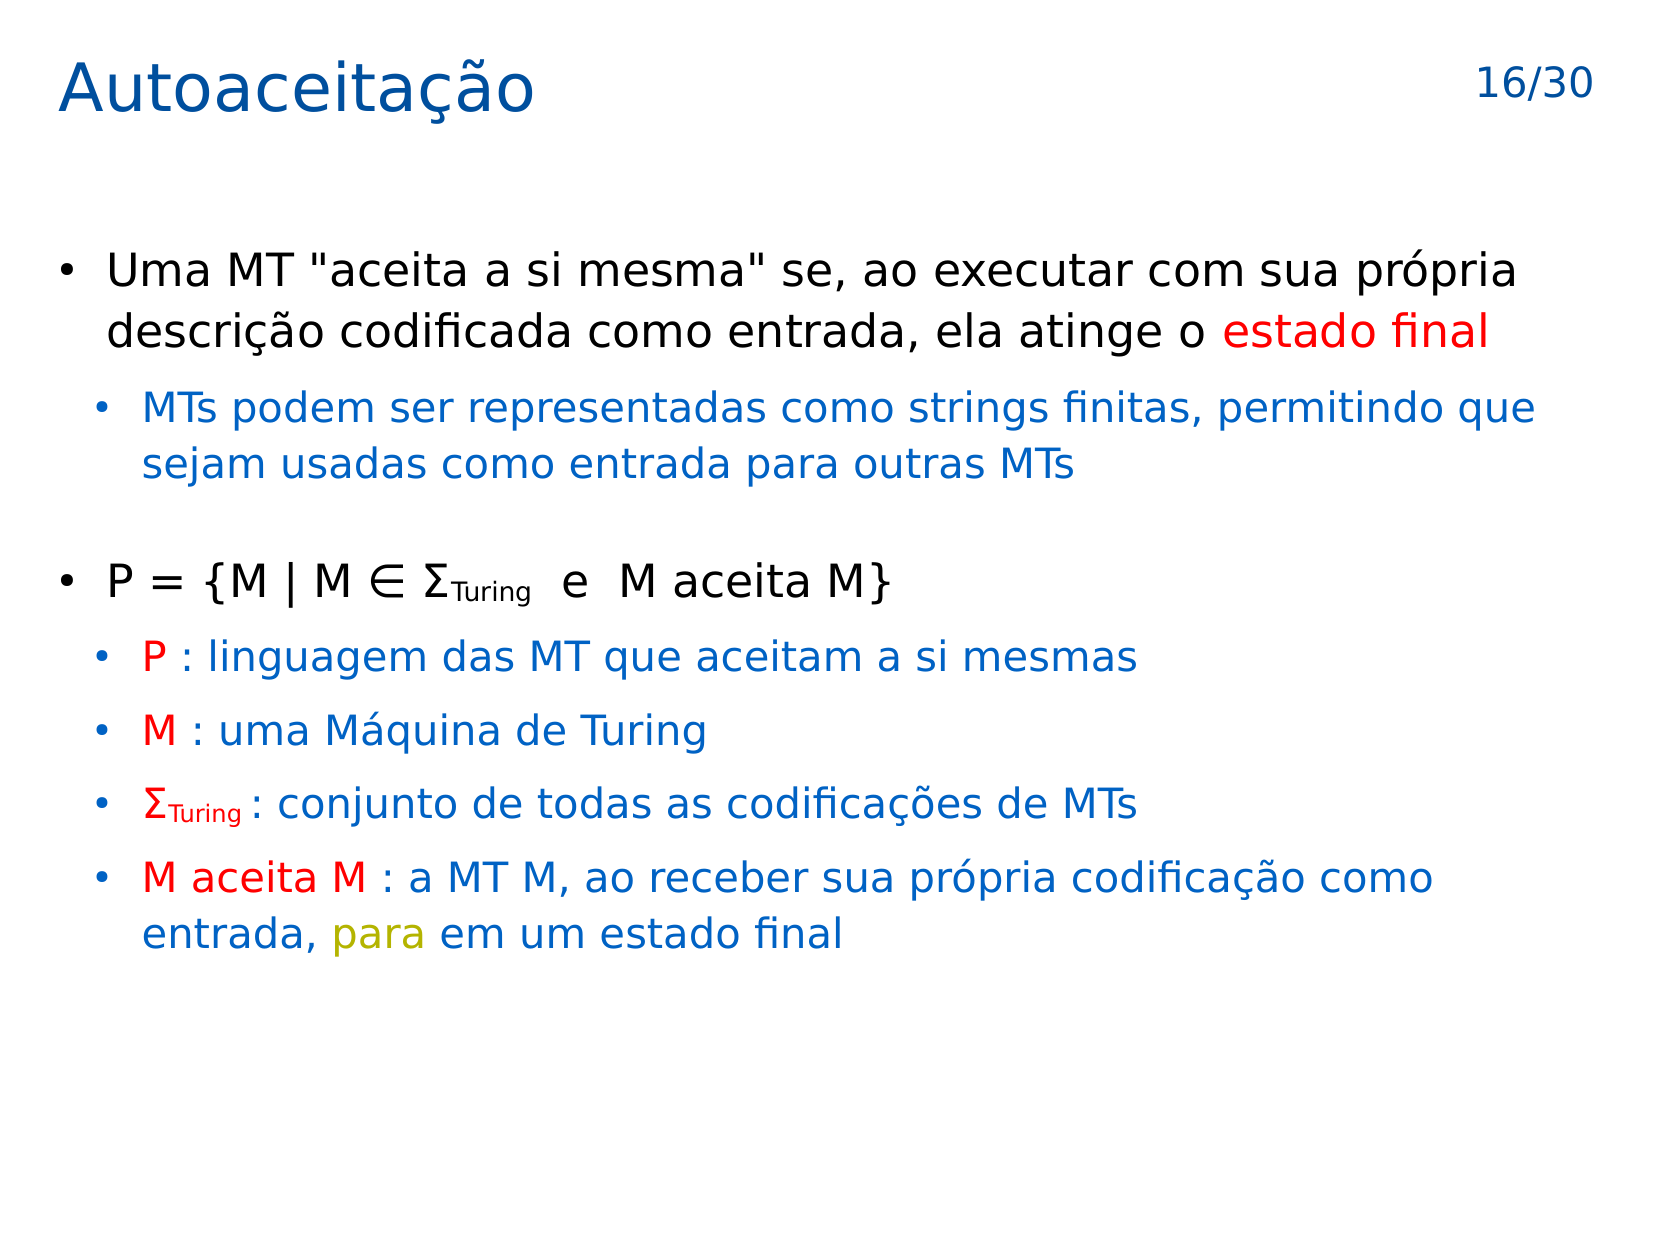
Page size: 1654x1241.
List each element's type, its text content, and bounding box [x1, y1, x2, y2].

title Autoaceitação [59, 29, 1625, 148]
list Uma MT "aceita a si mesma" se, ao executar com sua própria descrição codificada como entrada, ela atinge o estado final MTs podem ser representadas como strings finitas, permitindo que sejam usadas como entrada para outras MTs P = {M | M ∈ ΣTuring e M aceita M} P : linguagem das MT que aceitam a si mesmas M : uma Máquina de Turing ΣTuring : conjunto de todas as codificações de MTs M aceita M : a MT M, ao receber sua própria codificação como entrada, para em um estado final [59, 236, 1595, 1211]
